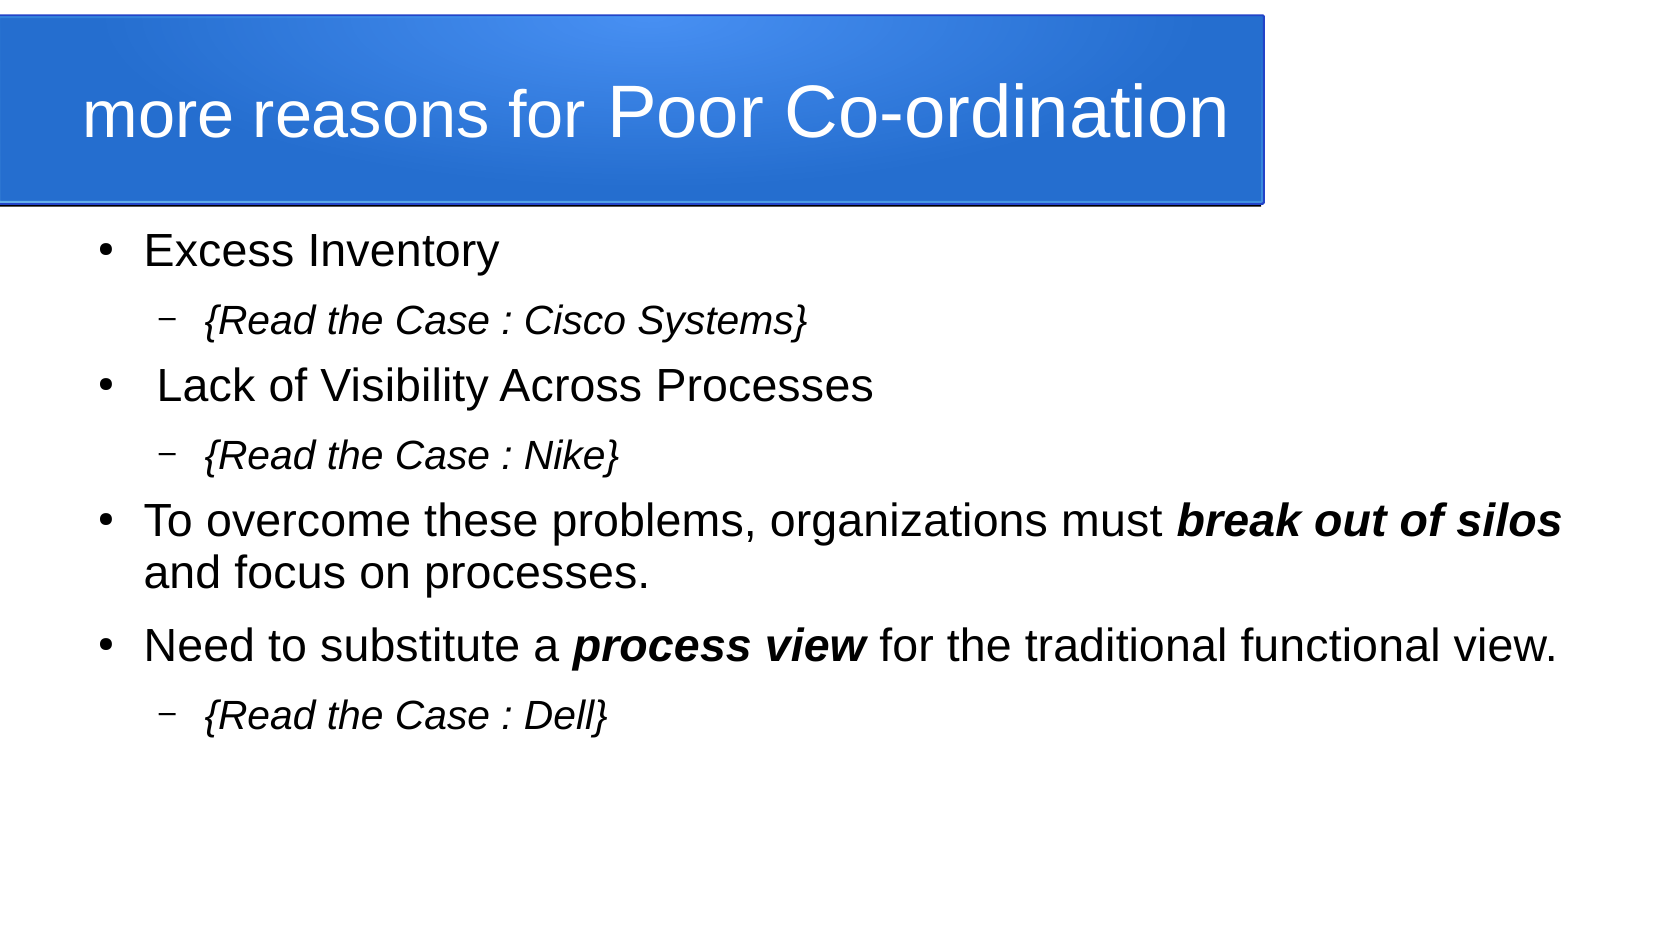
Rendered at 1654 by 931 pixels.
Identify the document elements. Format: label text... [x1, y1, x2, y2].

list Excess Inventory {Read the Case : Cisco Systems} Lack of Visibility Across Processes {Read the Case : Nike} To overcome these problems, organizations must break out of silos and focus on processes. Need to substitute a process view for the traditional functional view. {Read the Case : Dell} [82, 224, 1571, 764]
title more reasons for Poor Co-ordination [82, 35, 1235, 189]
